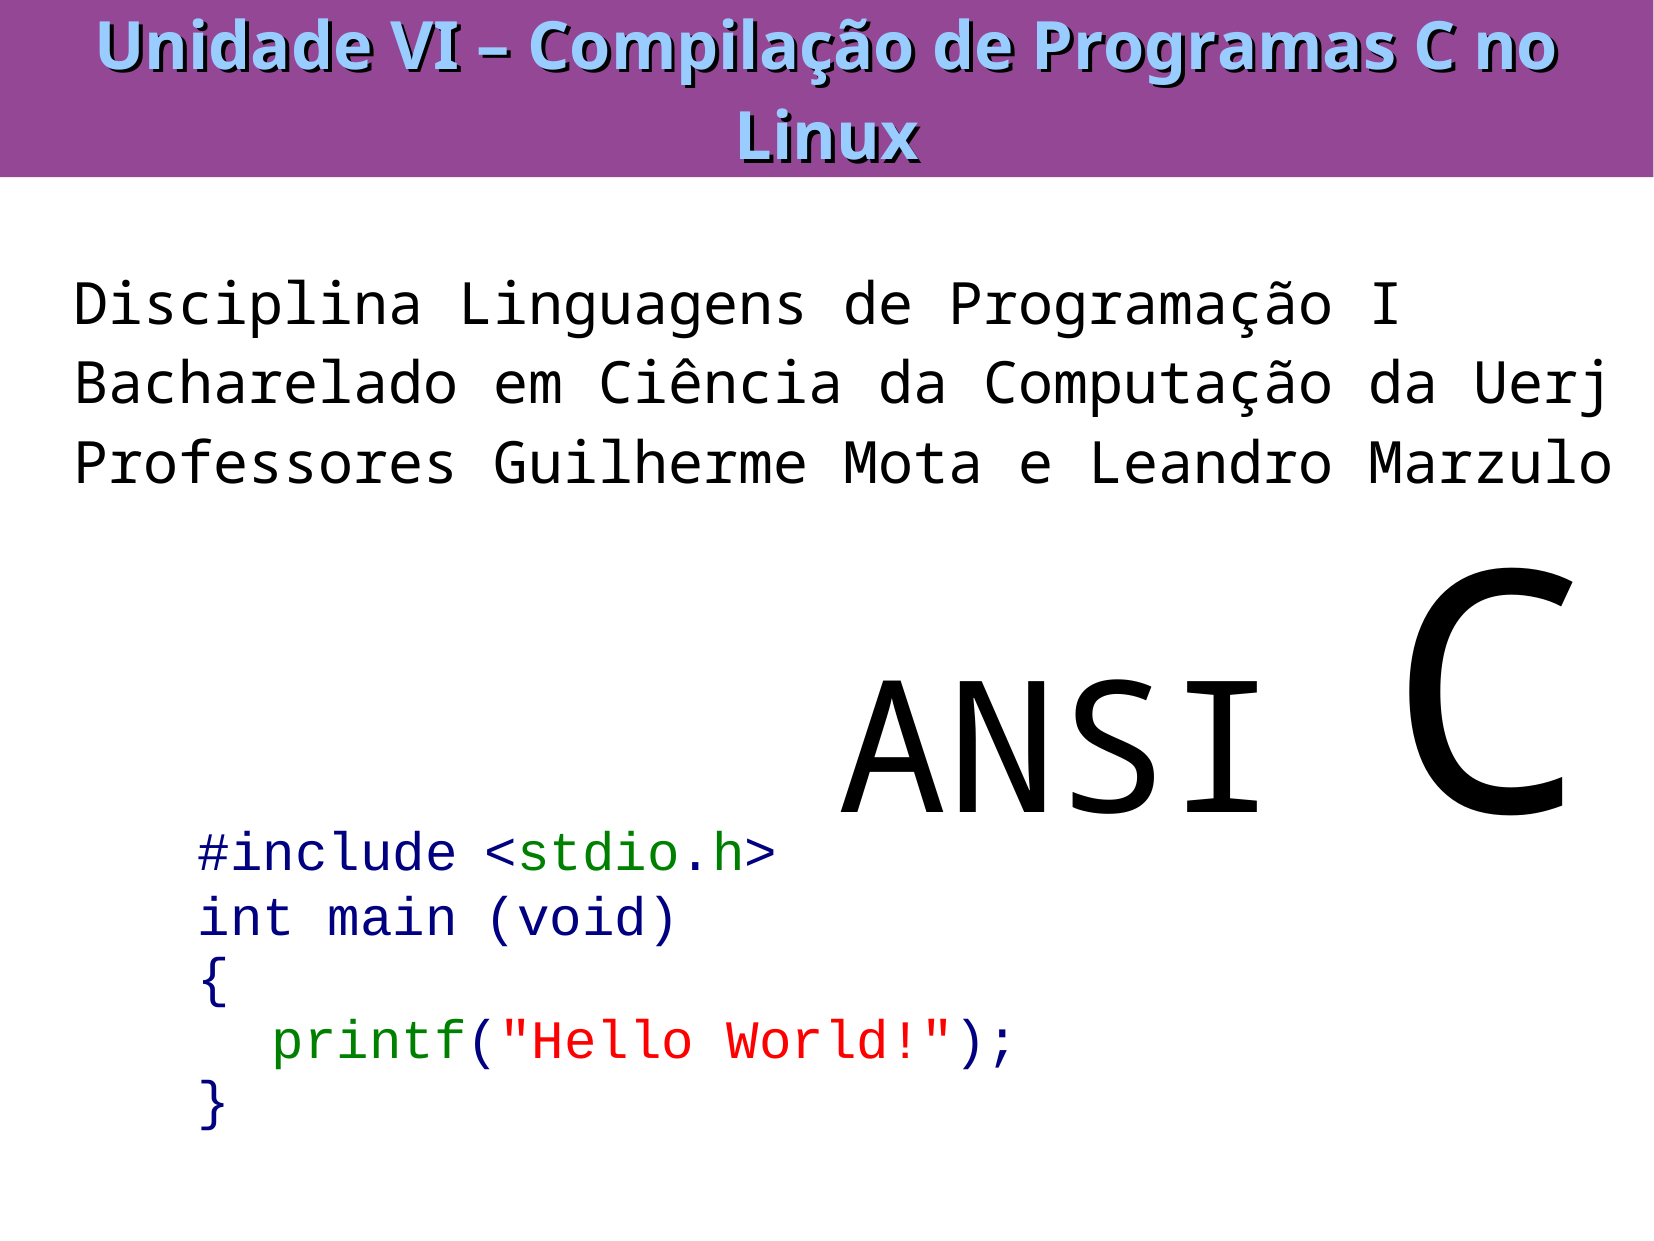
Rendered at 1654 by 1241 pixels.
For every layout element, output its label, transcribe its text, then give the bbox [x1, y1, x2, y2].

title Unidade VI – Compilação de Programas C no Linux [0, 0, 1654, 178]
text_box ANSI C [822, 473, 1608, 850]
text_box #include <stdio.h> int main (void) { printf("Hello World!"); } [183, 814, 1188, 1224]
text_box Disciplina Linguagens de Programação I Bacharelado em Ciência da Computação da Uerj Professores Guilherme Mota e Leandro Marzulo [59, 255, 1654, 473]
